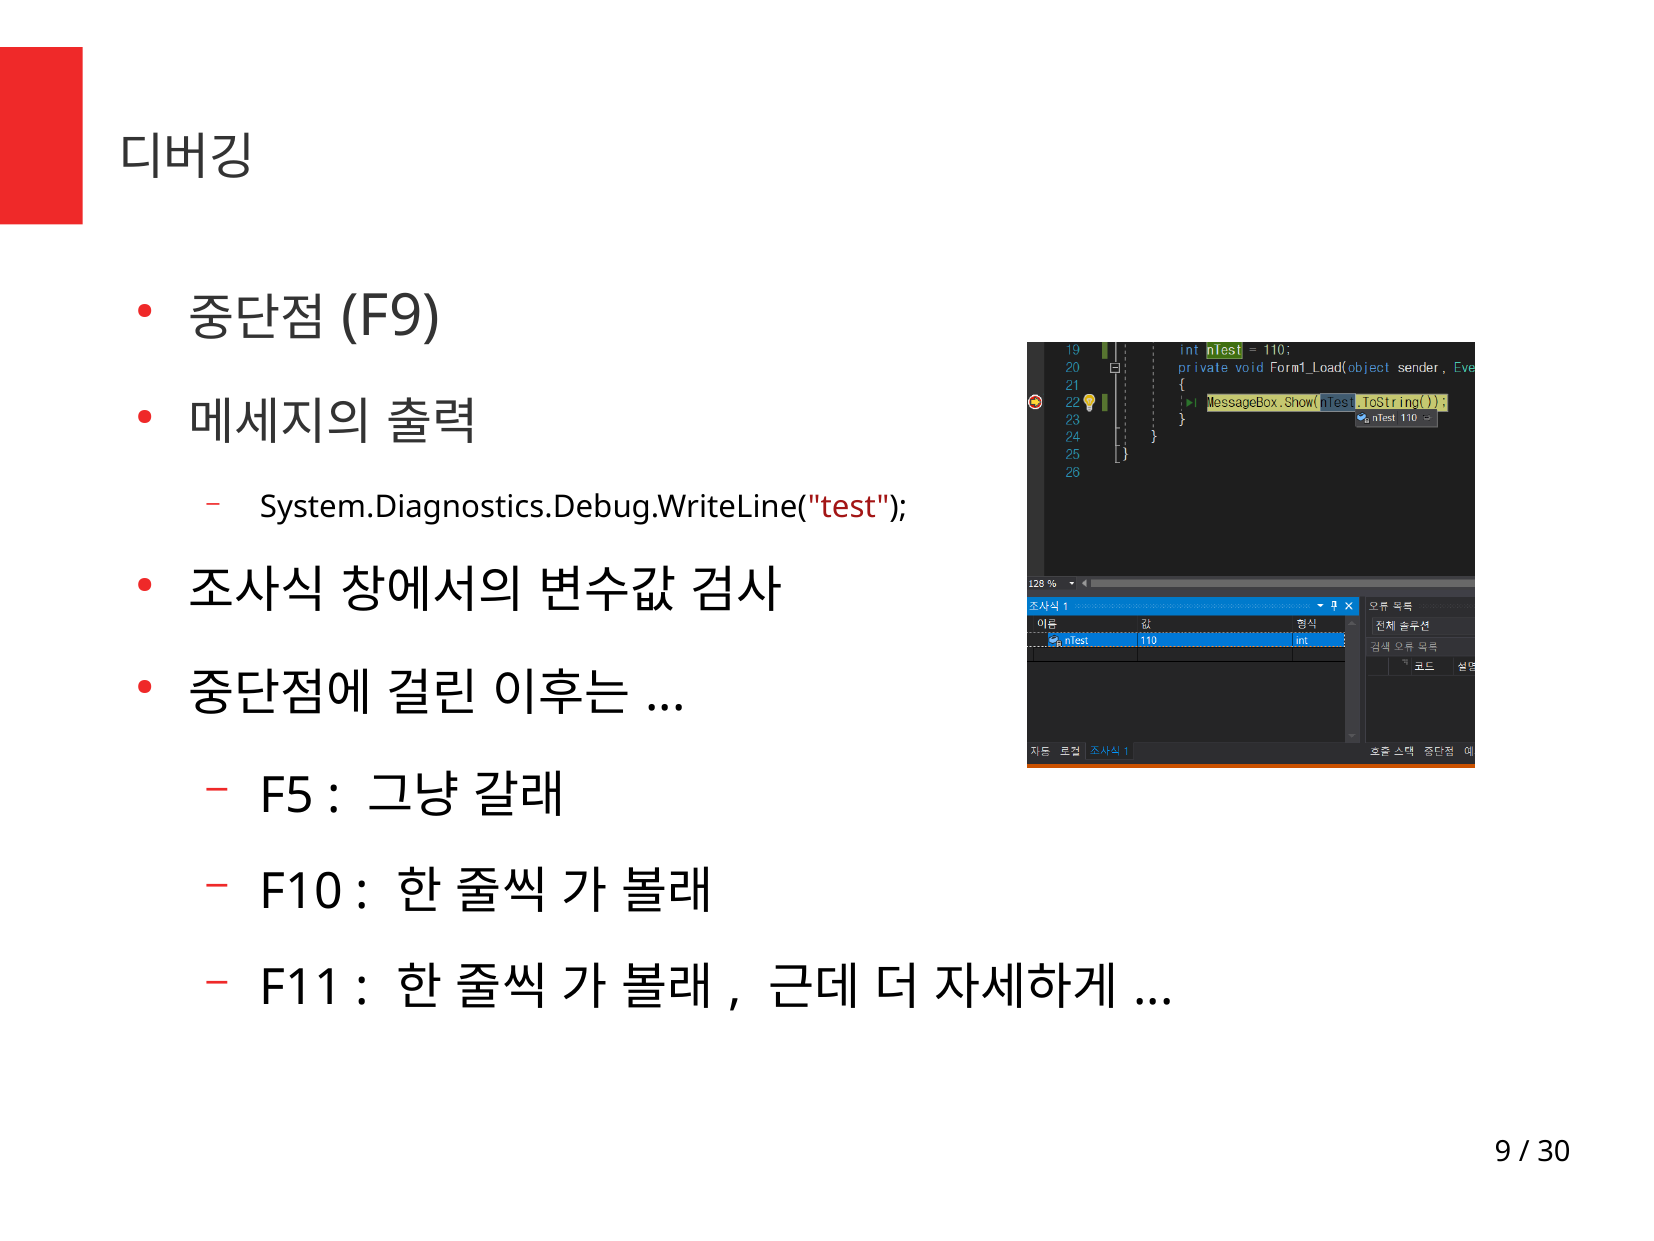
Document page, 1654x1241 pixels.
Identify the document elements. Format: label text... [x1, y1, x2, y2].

title 디버깅 [118, 49, 1571, 257]
list 중단점(F9) 메세지의 출력 System.Diagnostics.Debug.WriteLine("test"); 조사식 창에서의 변수값 검사 중단점에 걸린 이후는... F5 : 그냥 갈래 F10 : 한 줄씩 가 볼래 F11 : 한 줄씩 가 볼래, 근데 더 자세하게... [118, 272, 1536, 993]
picture [1027, 342, 1475, 768]
